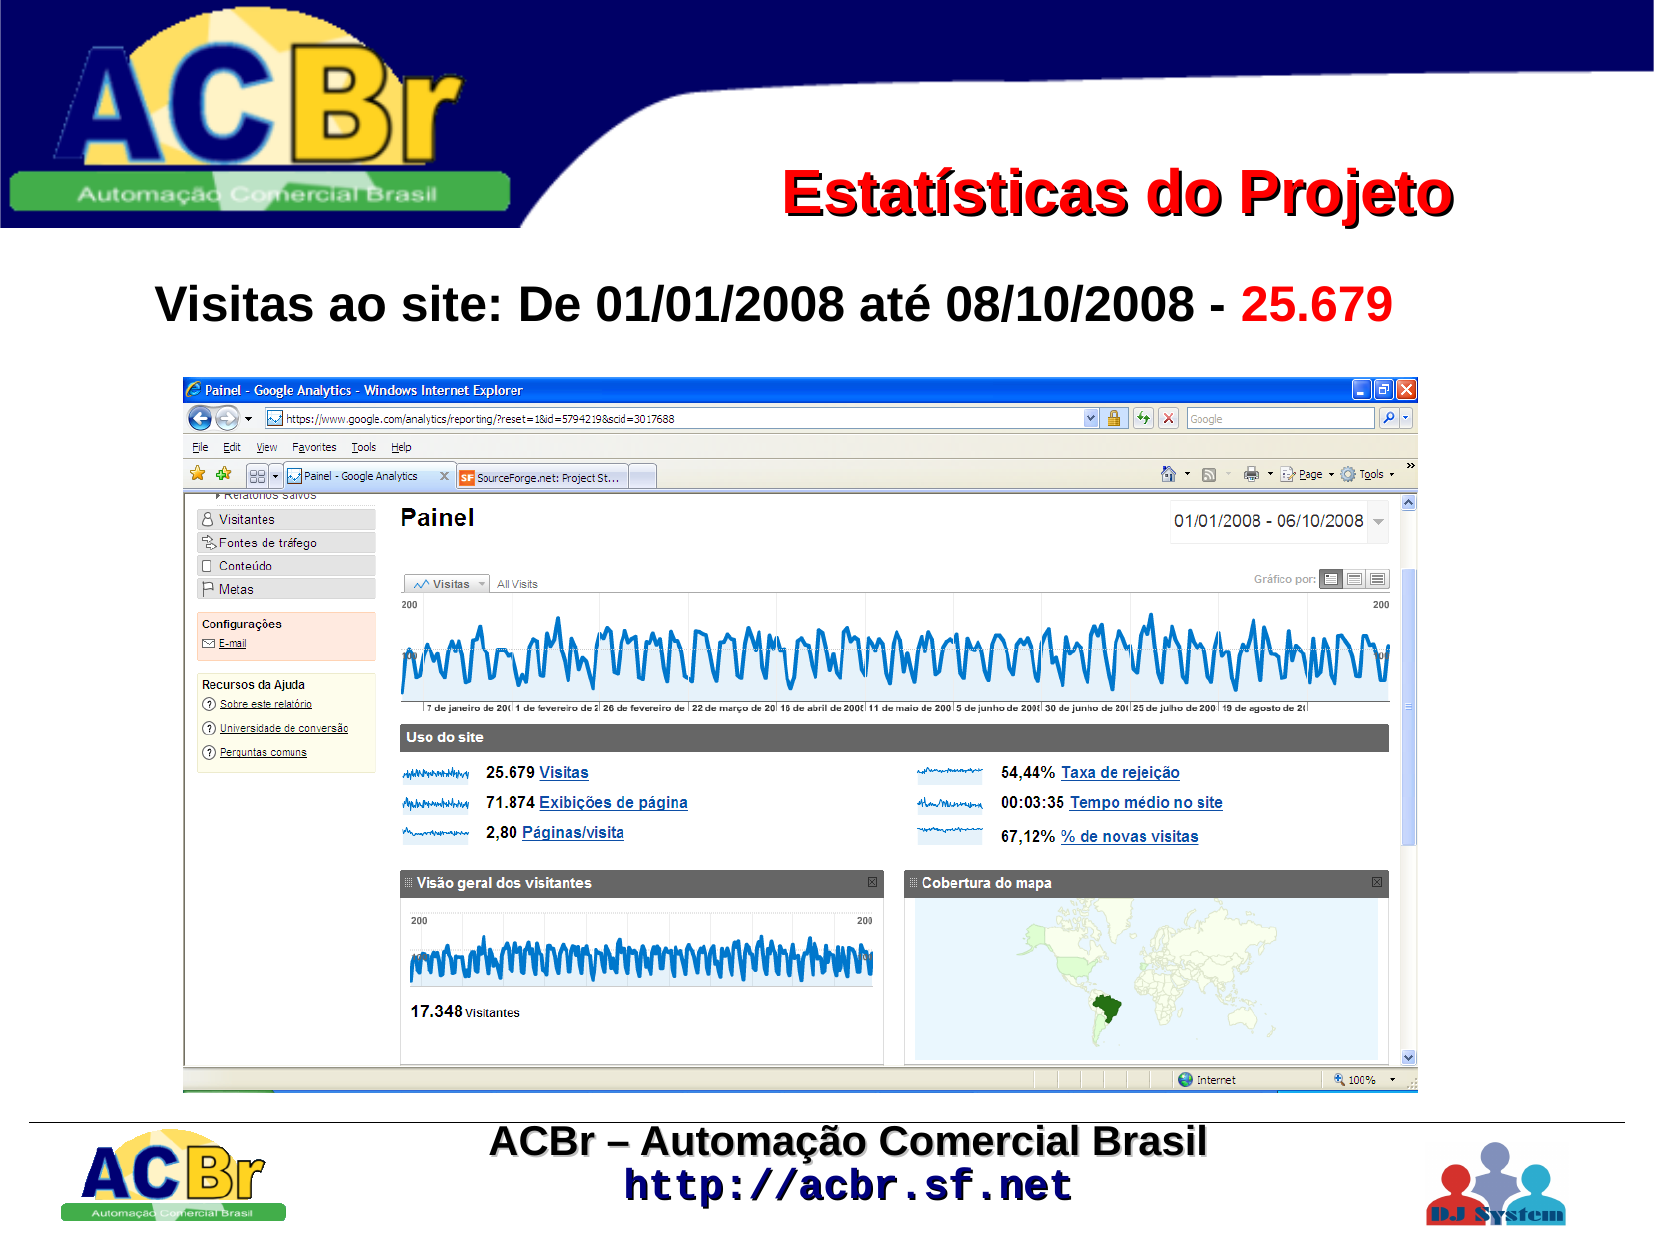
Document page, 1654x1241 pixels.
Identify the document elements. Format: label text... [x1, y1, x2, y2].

title Estatísticas do Projeto [604, 108, 1631, 277]
picture [0, 0, 1654, 228]
text_box Visitas ao site: De 01/01/2008 até 08/10/2008 - 25.679 [139, 268, 1409, 346]
picture [1425, 1142, 1569, 1227]
picture [183, 377, 1418, 1093]
picture [59, 1127, 287, 1224]
